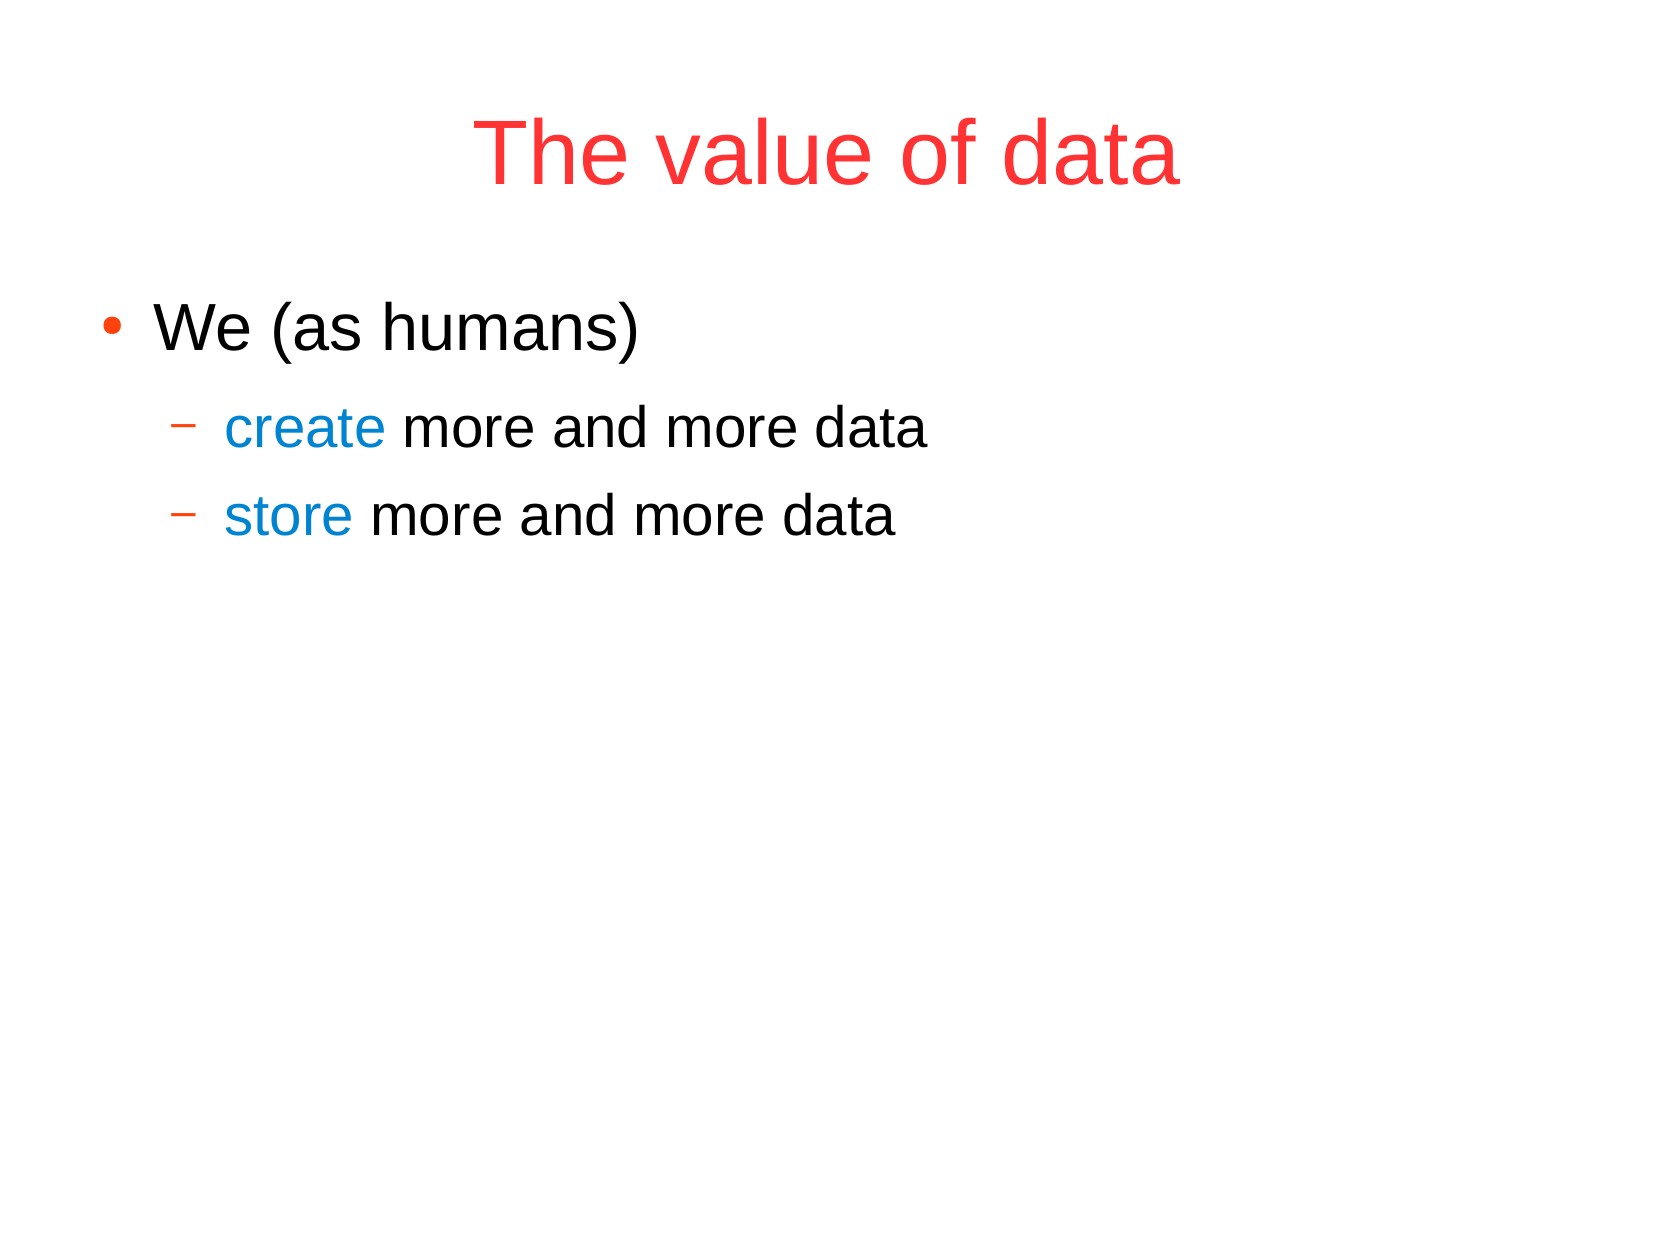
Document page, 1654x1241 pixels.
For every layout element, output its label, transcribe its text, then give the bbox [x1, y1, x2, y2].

list We (as humans) create more and more data store more and more data [82, 290, 1538, 1010]
title The value of data [82, 49, 1571, 257]
